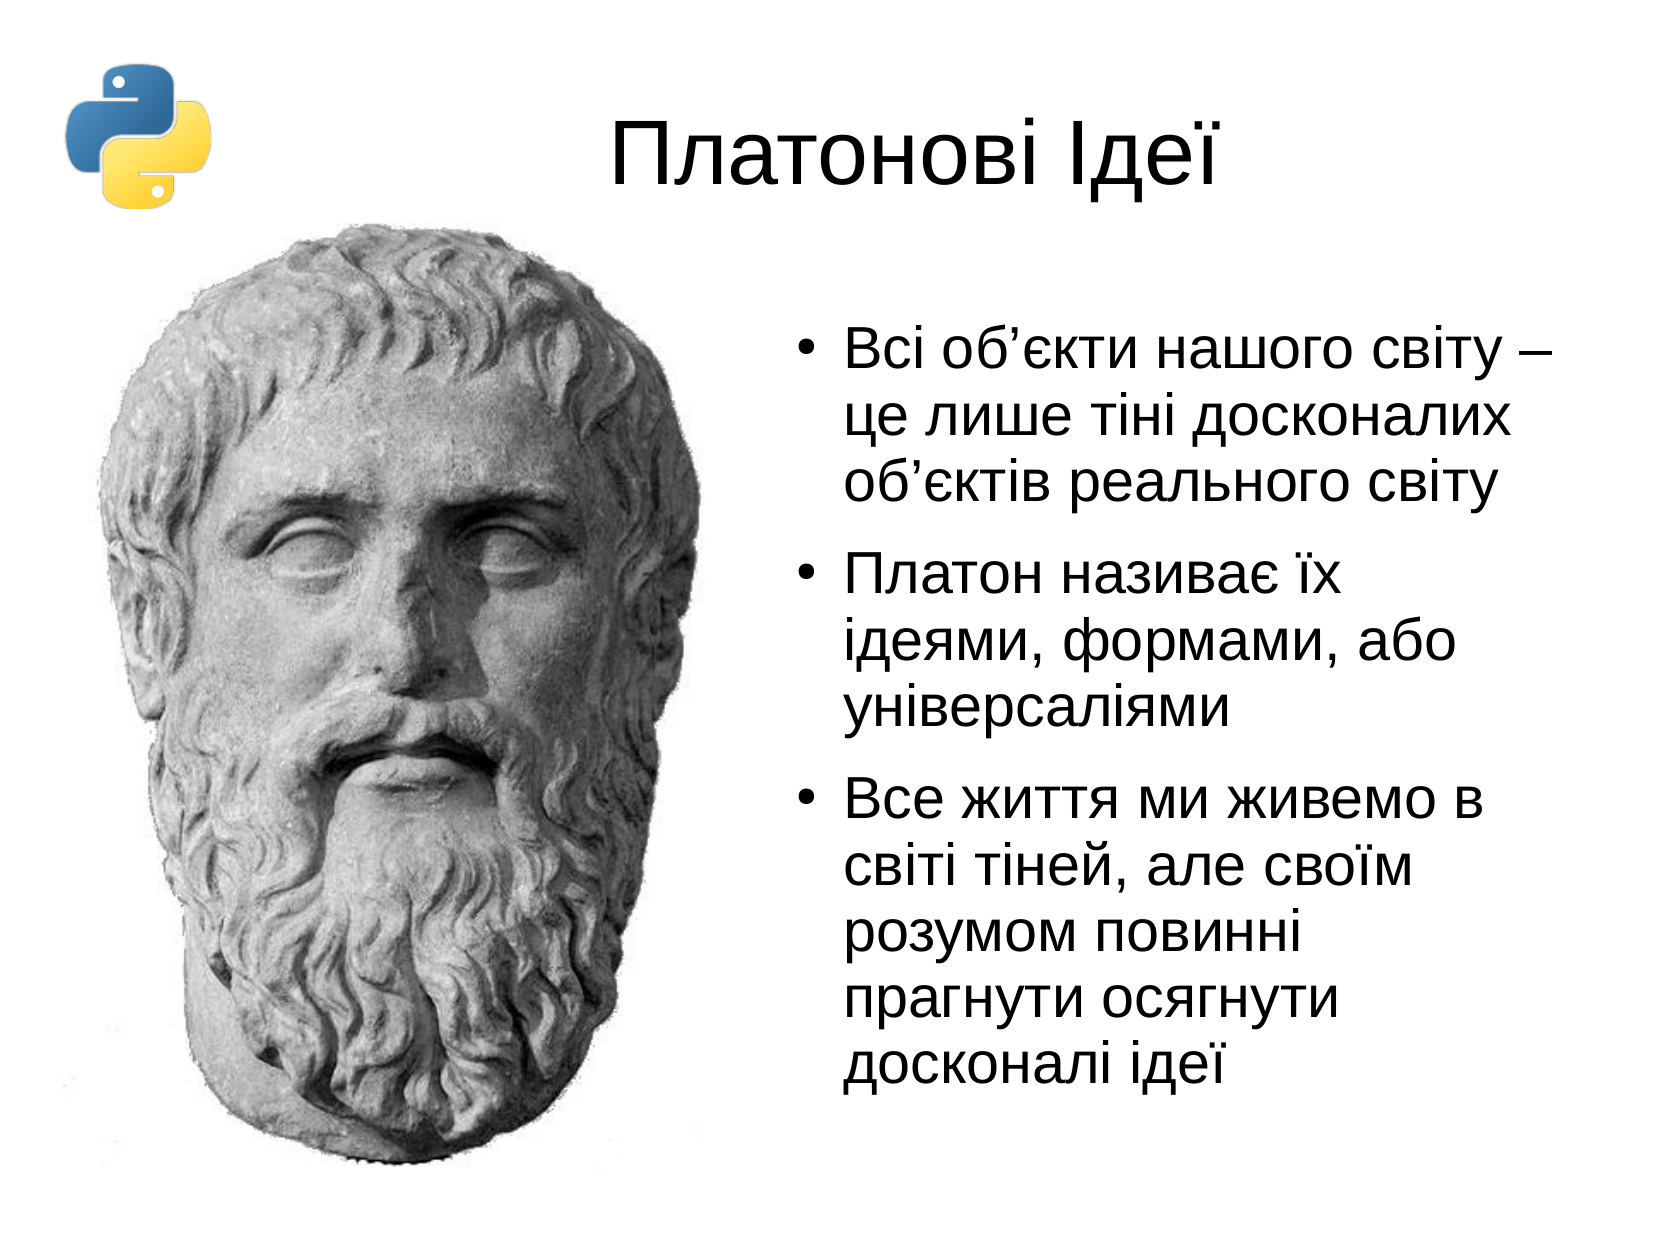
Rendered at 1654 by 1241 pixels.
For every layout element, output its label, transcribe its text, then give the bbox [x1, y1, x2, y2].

list Всі об’єкти нашого світу – це лише тіні досконалих об’єктів реального світу Платон називає їх ідеями, формами, або універсаліями Все життя ми живемо в світі тіней, але своїм розумом повинні прагнути осягнути досконалі ідеї [780, 315, 1561, 1156]
picture [33, 32, 766, 1184]
title Платонові Ідеї [270, 49, 1561, 257]
